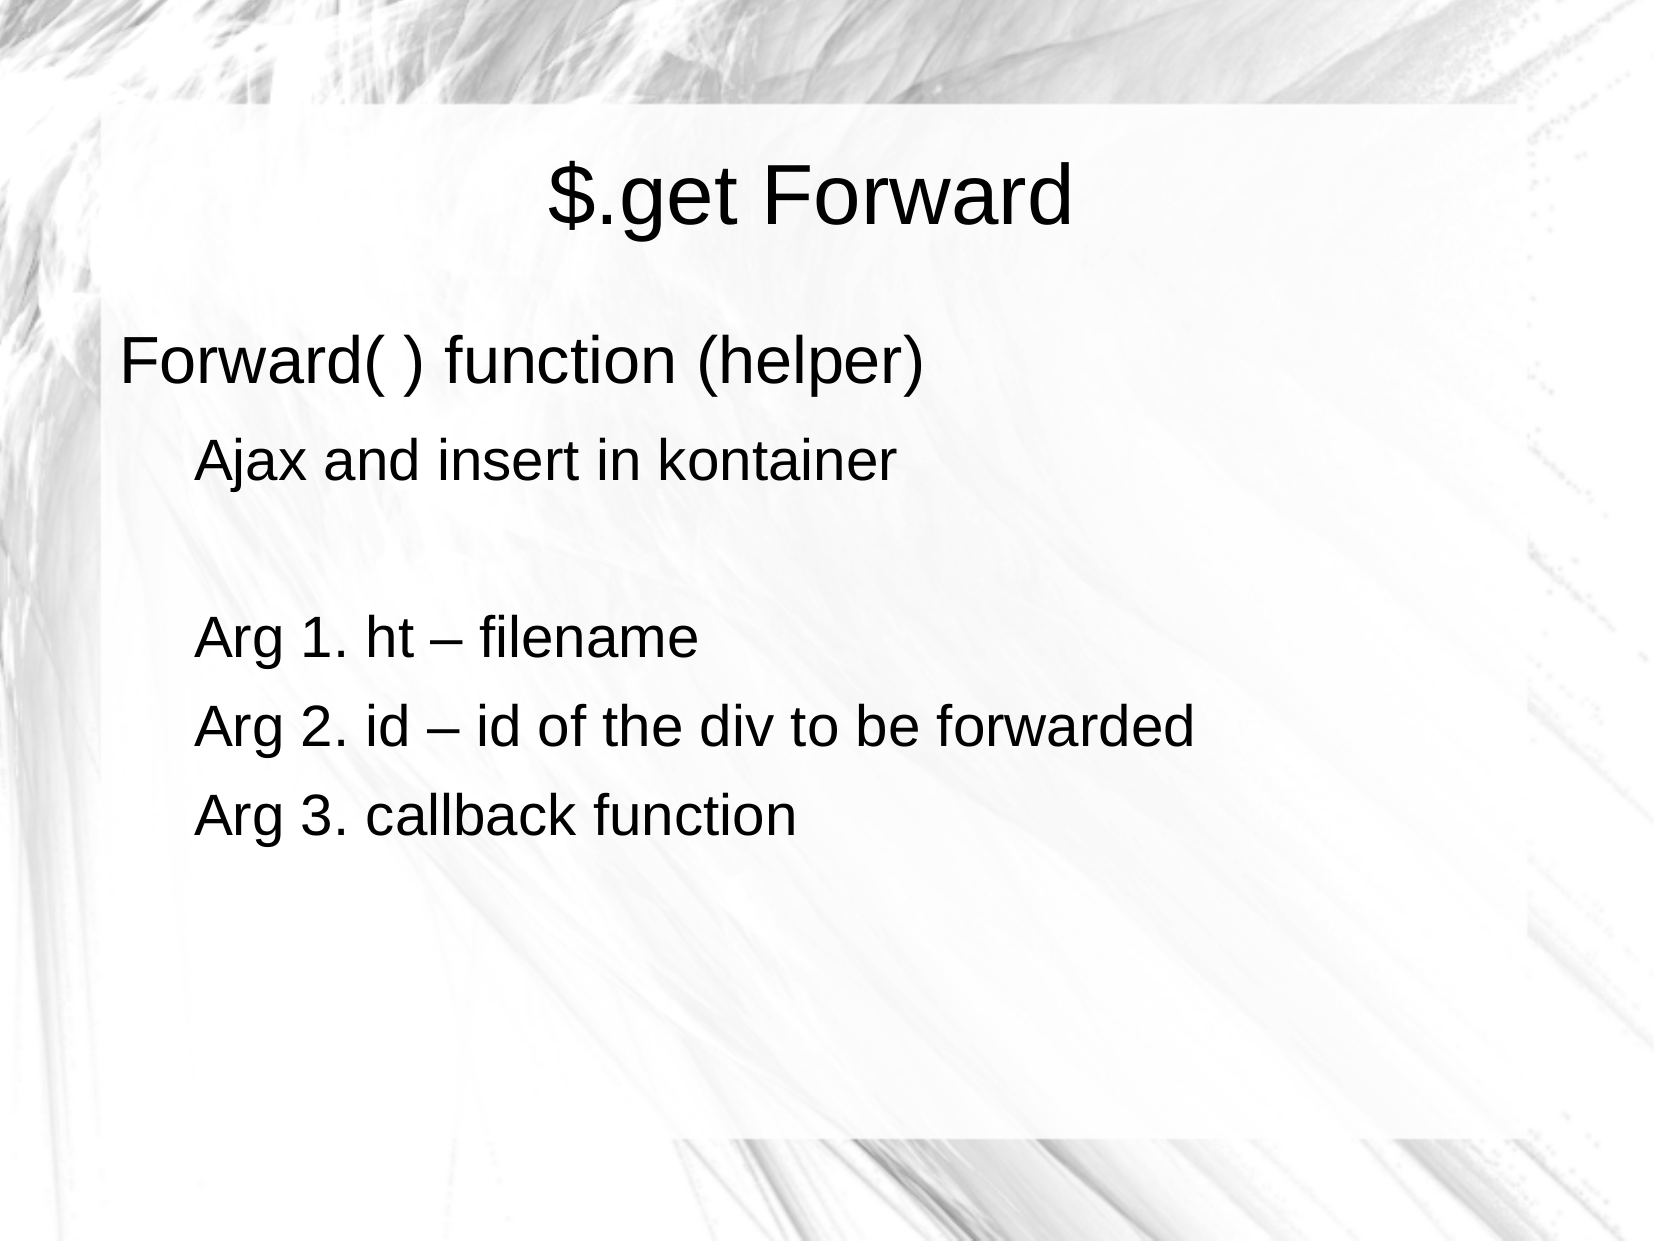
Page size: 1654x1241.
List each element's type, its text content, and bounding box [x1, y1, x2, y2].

list Forward( ) function (helper) Ajax and insert in kontainer Arg 1. ht – filename Arg 2. id – id of the div to be forwarded Arg 3. callback function [118, 319, 1571, 945]
title $.get Forward [118, 112, 1506, 280]
picture [0, 0, 1654, 1241]
